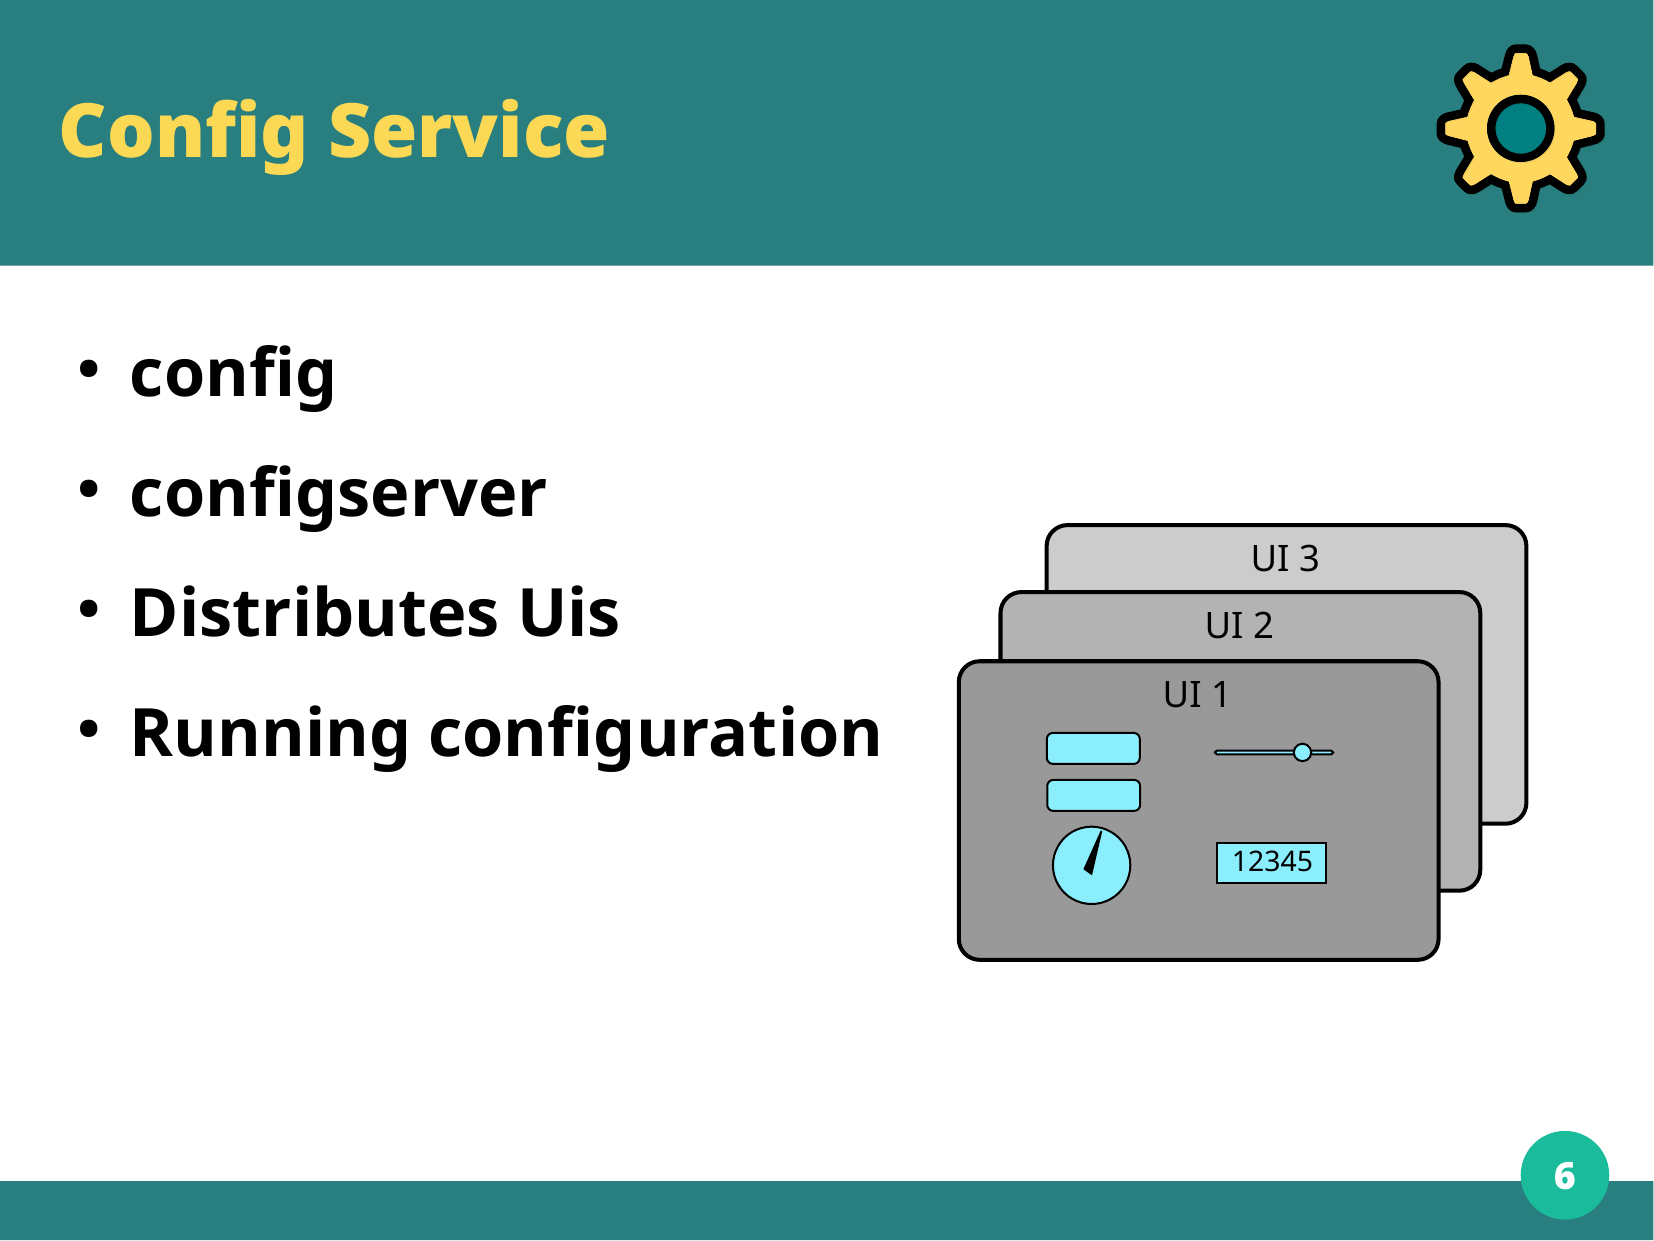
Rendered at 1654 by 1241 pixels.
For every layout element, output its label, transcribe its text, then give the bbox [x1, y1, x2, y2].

list config configserver Distributes Uis Running configuration [59, 324, 1595, 1152]
picture [938, 342, 1548, 1203]
title Config Service [59, 49, 1595, 207]
